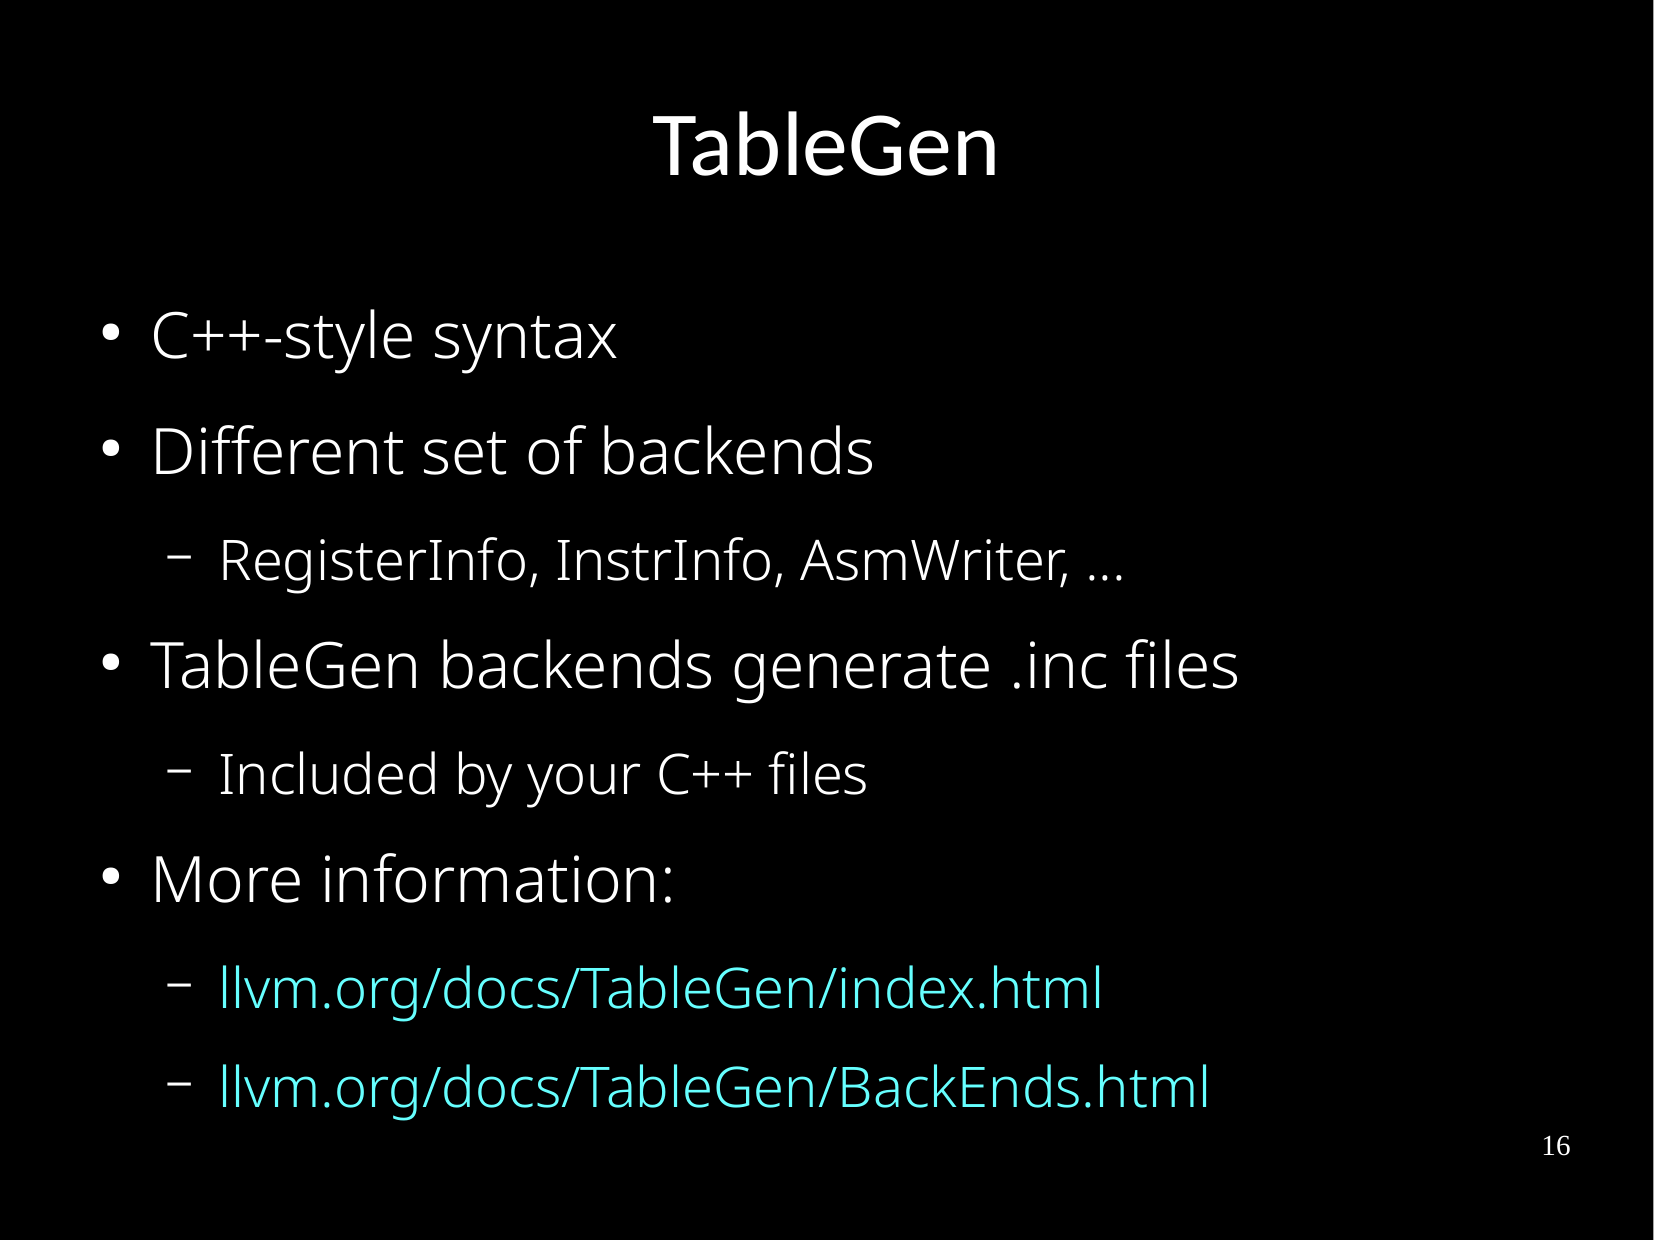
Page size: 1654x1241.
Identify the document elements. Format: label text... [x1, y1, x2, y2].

title TableGen [82, 49, 1571, 257]
list C++-style syntax Different set of backends RegisterInfo, InstrInfo, AsmWriter, ... TableGen backends generate .inc files Included by your C++ files More information: llvm.org/docs/TableGen/index.html llvm.org/docs/TableGen/BackEnds.html [82, 290, 1571, 1134]
